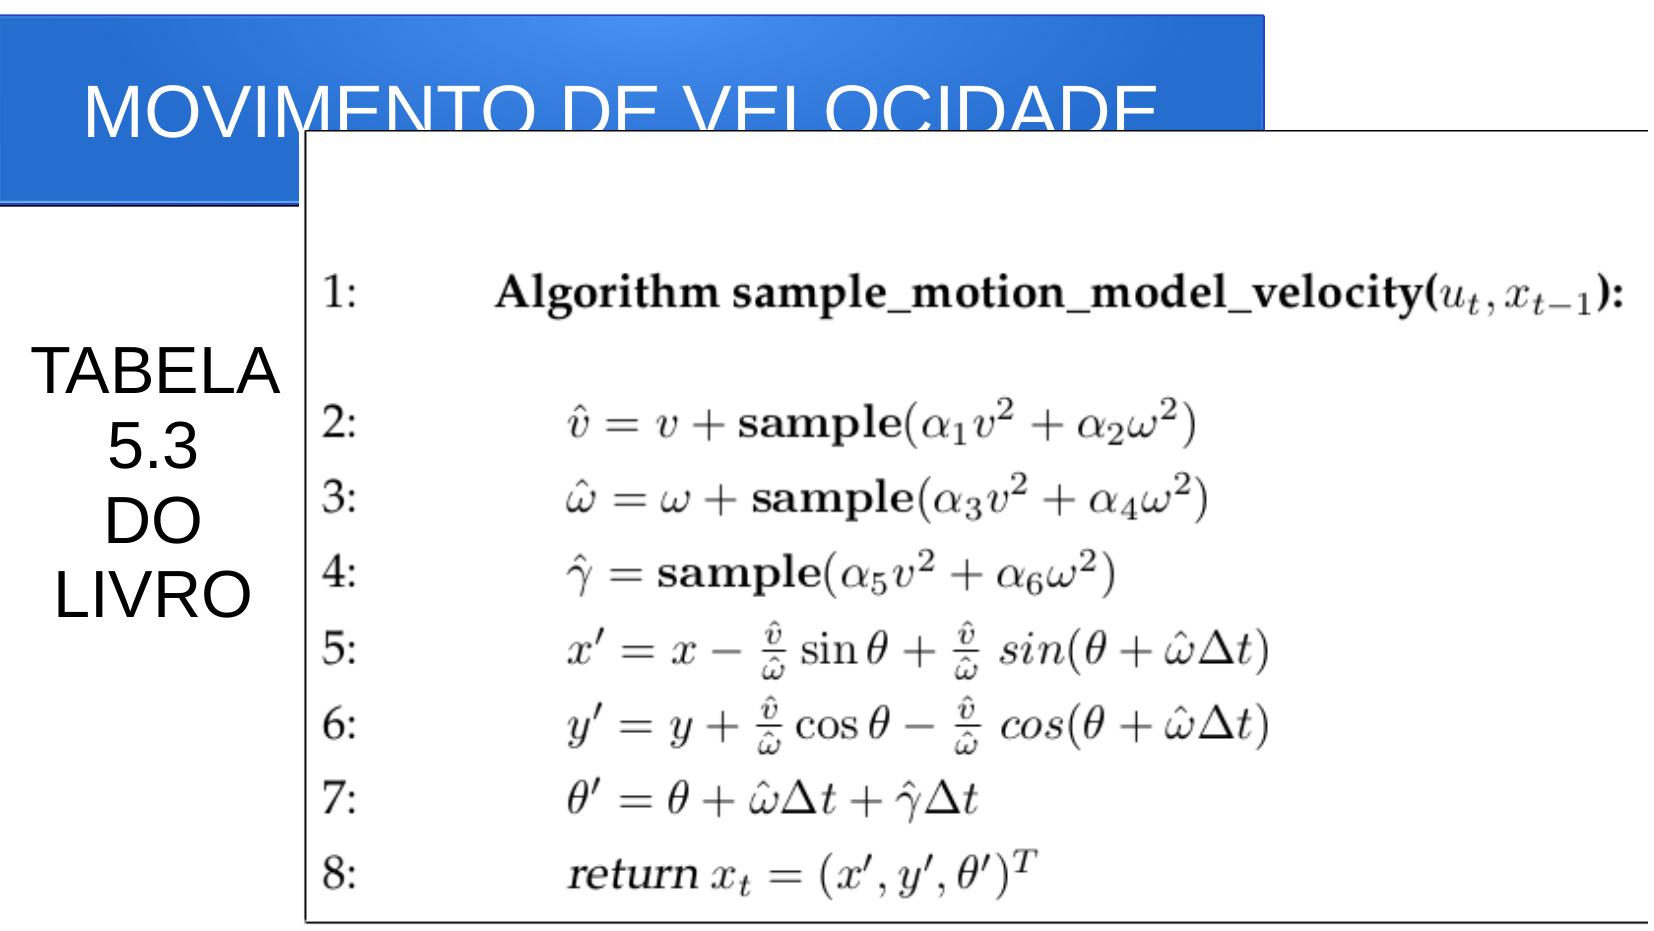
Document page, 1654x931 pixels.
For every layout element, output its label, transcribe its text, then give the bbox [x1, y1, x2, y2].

title MOVIMENTO DE VELOCIDADE [82, 35, 1235, 189]
picture [299, 130, 1648, 931]
subtitle TABELA 5.3 DO LIVRO [11, 221, 296, 745]
